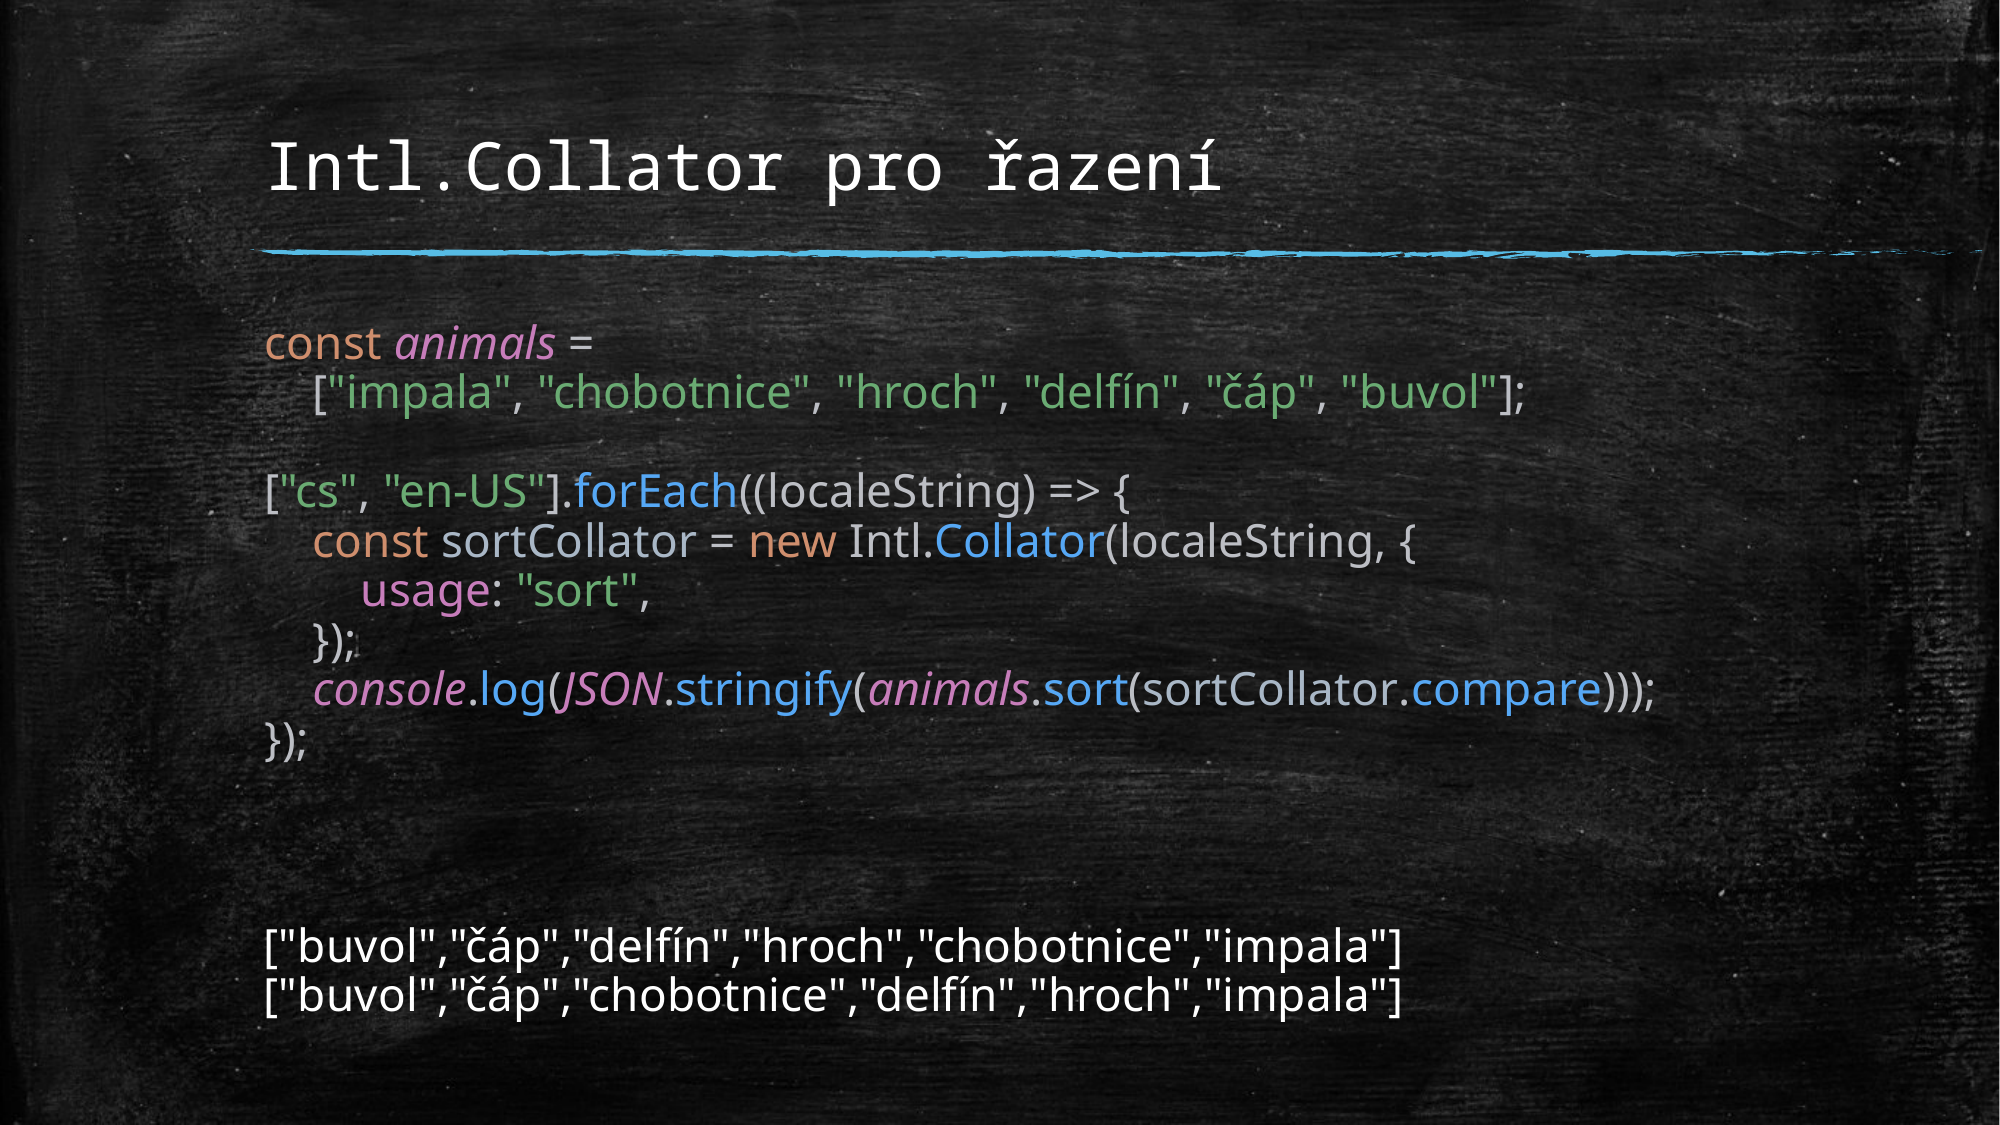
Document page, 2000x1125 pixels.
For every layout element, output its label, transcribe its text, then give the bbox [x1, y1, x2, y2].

list ["buvol","čáp","delfín","hroch","chobotnice","impala"] ["buvol","čáp","chobotnice","delfín","hroch","impala"] [248, 915, 1749, 1066]
title Intl.Collator pro řazení [249, 45, 1750, 213]
picture [0, 0, 2000, 1125]
list const animals = ["impala", "chobotnice", "hroch", "delfín", "čáp", "buvol"]; ["cs", "en-US"].forEach((localeString) => { const sortCollator = new Intl.Collator(localeString, { usage: "sort", }); console.log(JSON.stringify(animals.sort(sortCollator.compare))); }); [249, 312, 1750, 913]
